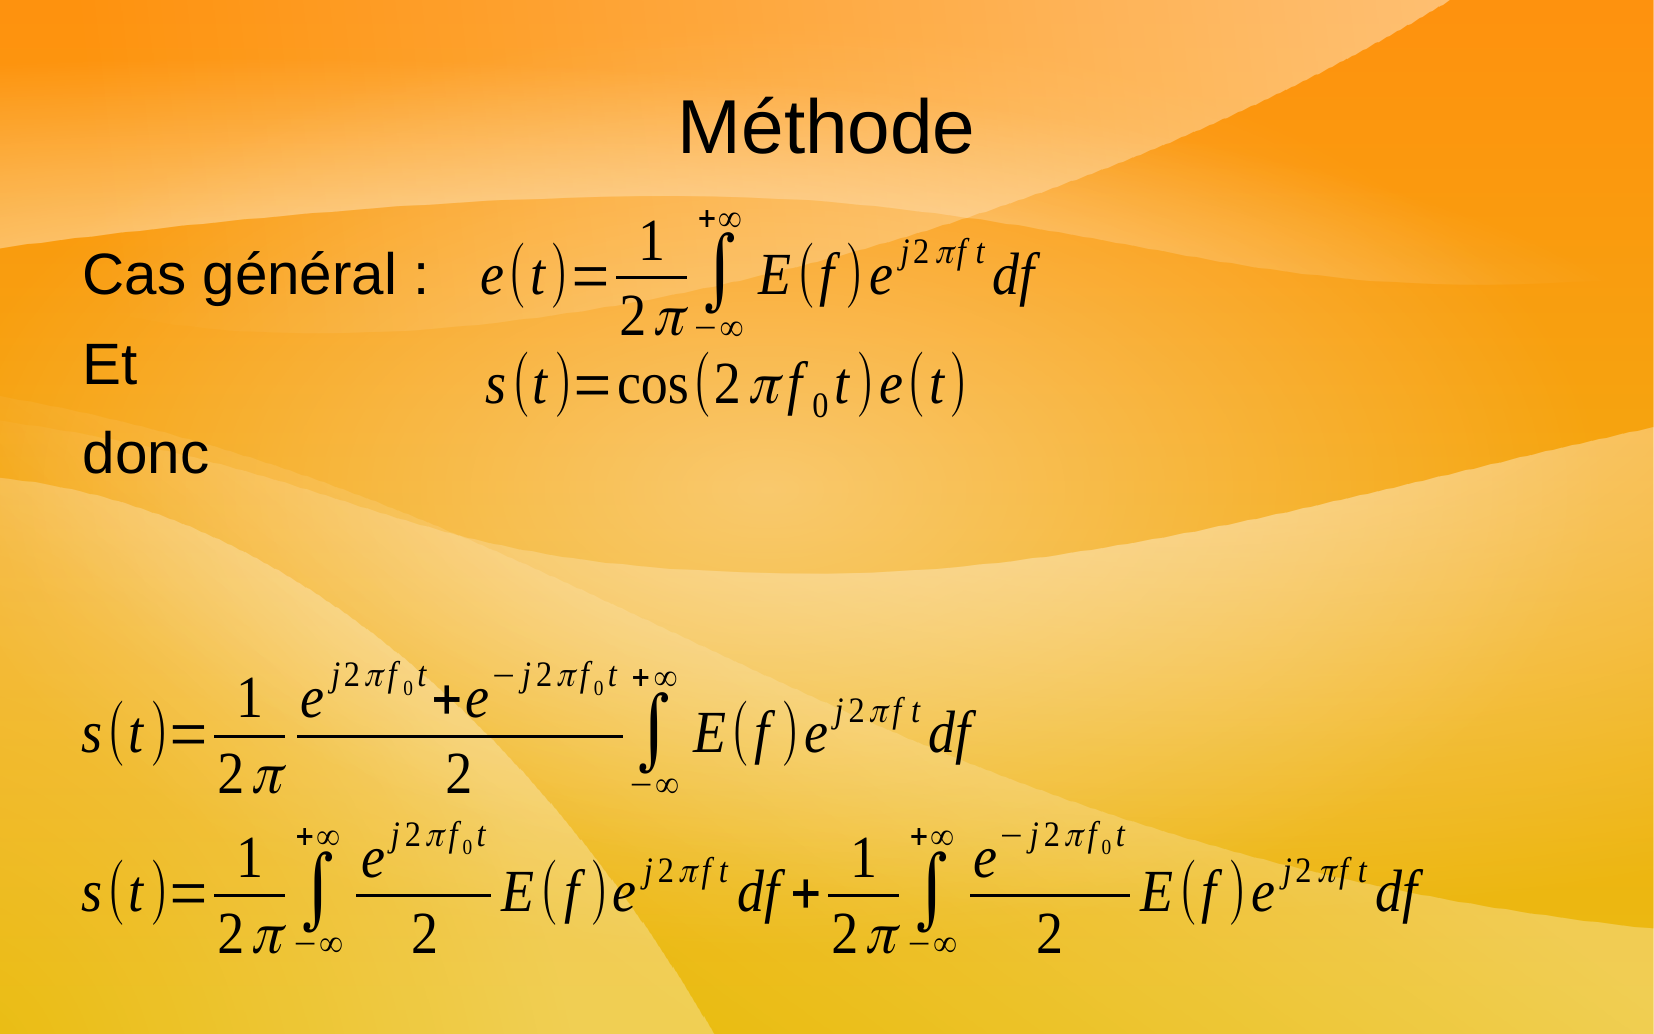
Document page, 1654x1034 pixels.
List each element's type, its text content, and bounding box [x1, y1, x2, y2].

list Cas général : Et donc [82, 241, 1571, 842]
chart [472, 206, 1051, 425]
chart [73, 655, 986, 807]
picture [0, 0, 1654, 1034]
title Méthode [82, 41, 1571, 214]
chart [73, 814, 1433, 966]
